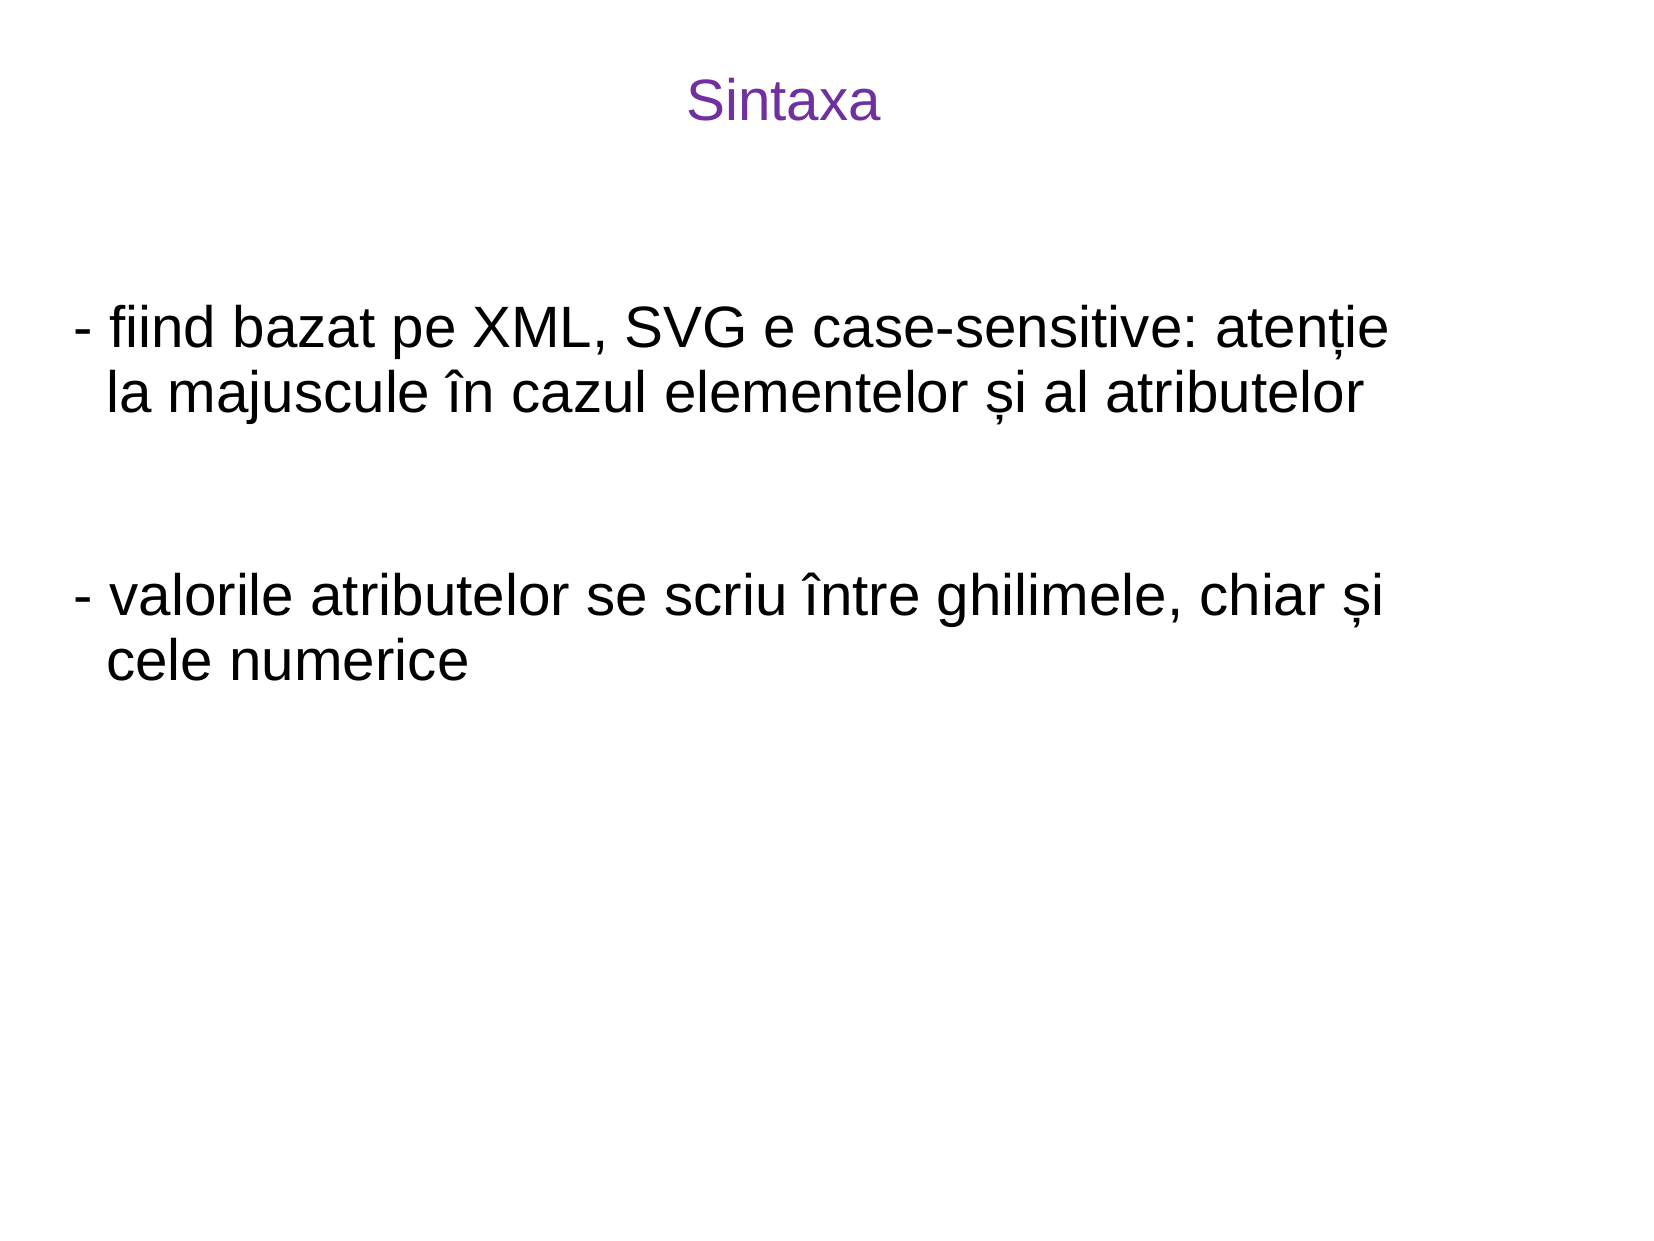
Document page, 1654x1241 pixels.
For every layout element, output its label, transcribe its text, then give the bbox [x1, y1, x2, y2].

text_box - fiind bazat pe XML, SVG e case-sensitive: atenție la majuscule în cazul elementelor și al atributelor [59, 287, 1453, 498]
text_box Sintaxa [655, 55, 897, 185]
text_box - valorile atributelor se scriu între ghilimele, chiar și cele numerice [59, 555, 1477, 700]
